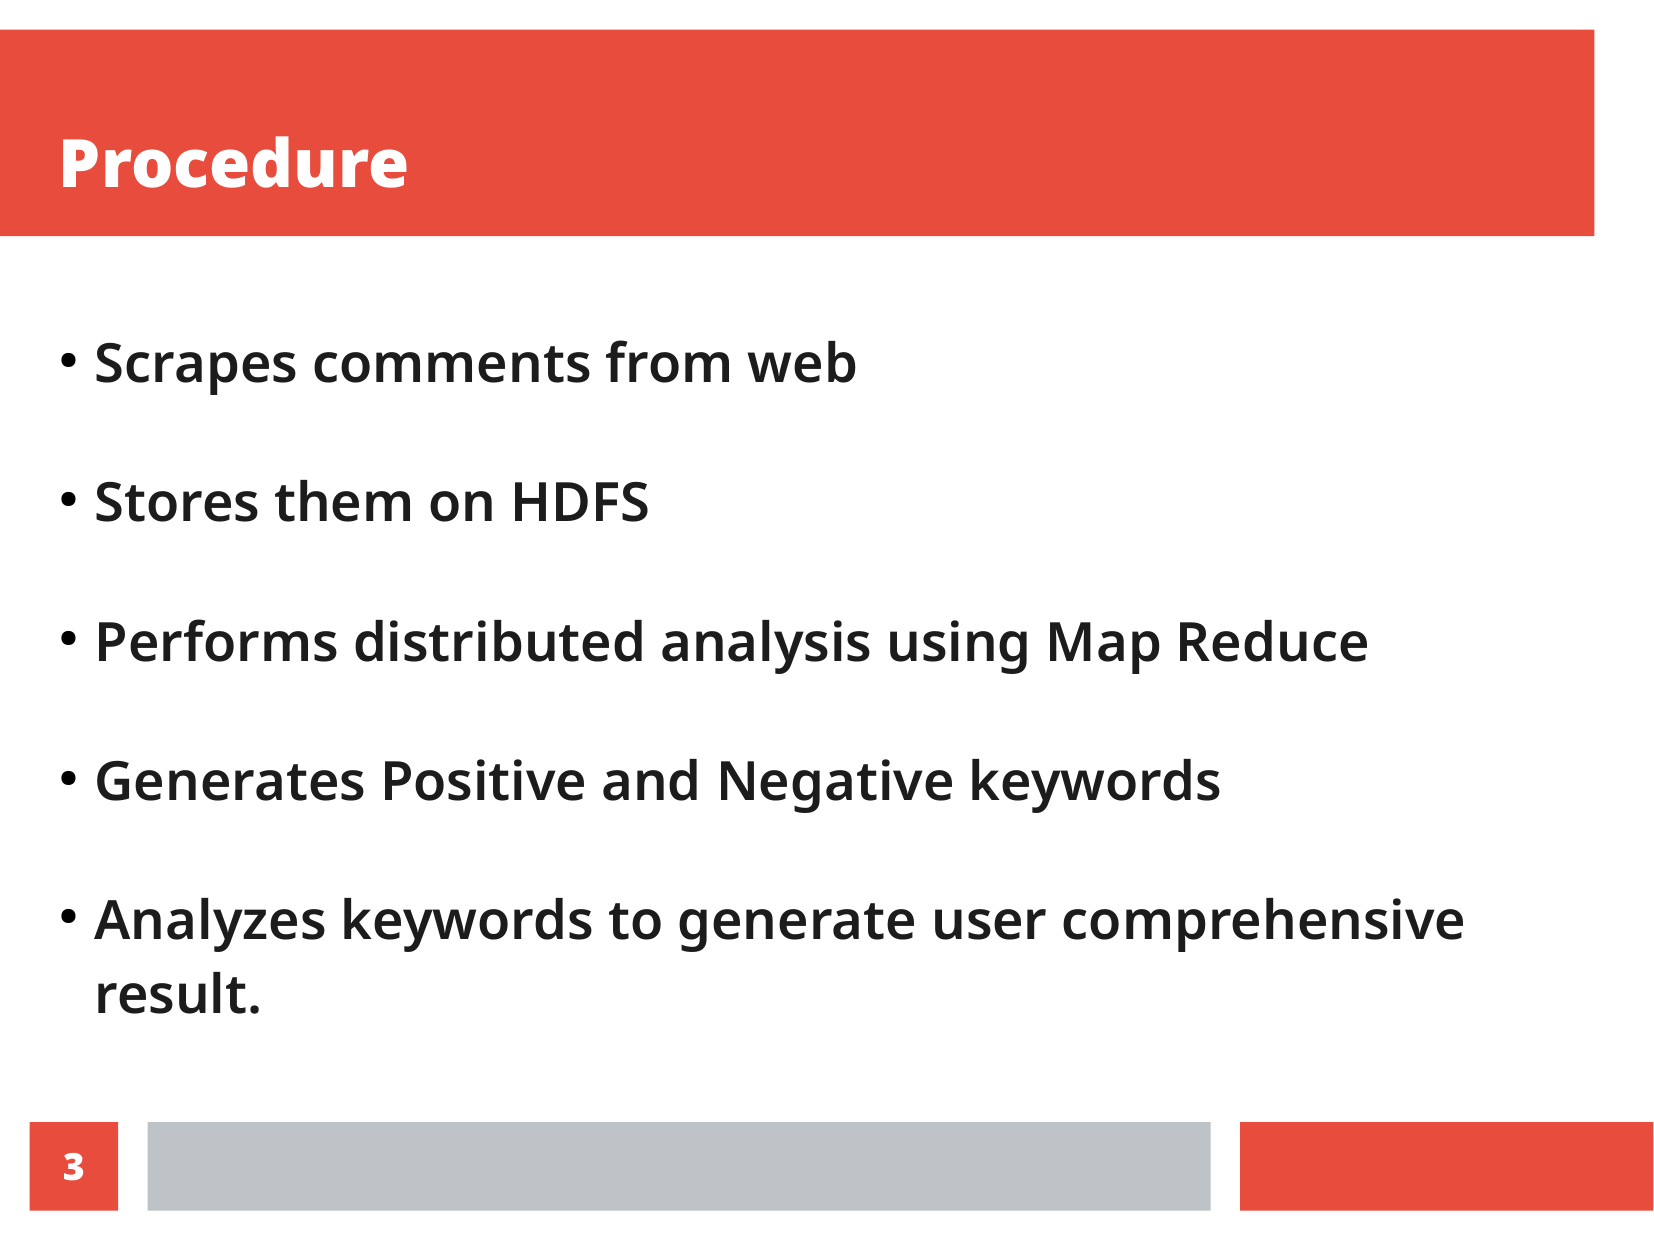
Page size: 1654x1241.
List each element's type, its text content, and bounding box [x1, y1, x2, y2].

list Scrapes comments from web Stores them on HDFS Performs distributed analysis using Map Reduce Generates Positive and Negative keywords Analyzes keywords to generate user comprehensive result. [59, 324, 1565, 1093]
title Procedure [59, 59, 1595, 207]
